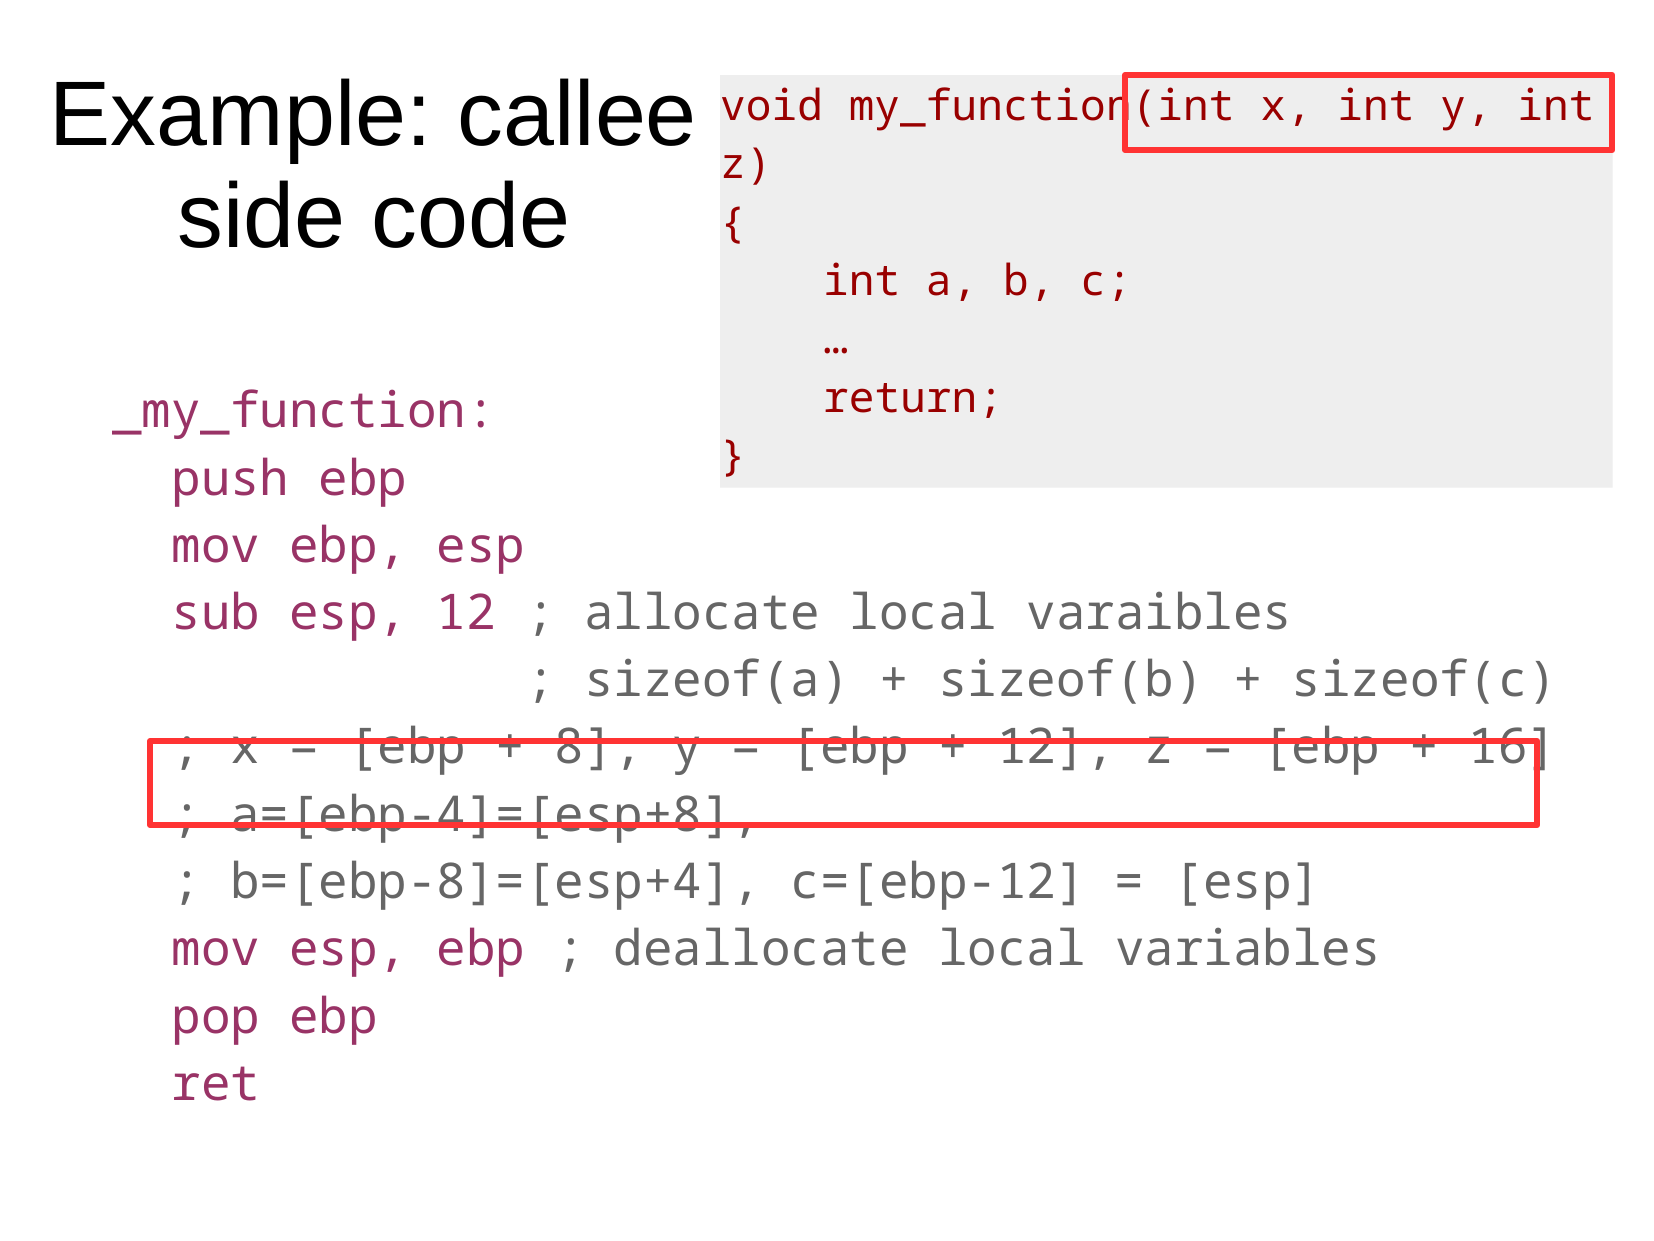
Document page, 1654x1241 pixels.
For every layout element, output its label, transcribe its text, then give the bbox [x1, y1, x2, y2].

title Example: callee side code [21, 61, 727, 269]
list void my_function(int x, int y, int z) { int a, b, c; … return; } [1128, 78, 1609, 147]
list _my_function: push ebp mov ebp, esp sub esp, 12 ; allocate local varaibles ; sizeof(a) + sizeof(b) + sizeof(c) ; x = [ebp + 8], y = [ebp + 12], z = [ebp + 16] ; a=[ebp-4]=[esp+8], ; b=[ebp-8]=[esp+4], c=[ebp-12] = [esp] mov esp, ebp ; deallocate local variables pop ebp ret [112, 375, 1572, 1163]
list void my_function(int x, int y, int z) { int a, b, c; … return; } [720, 75, 1613, 488]
